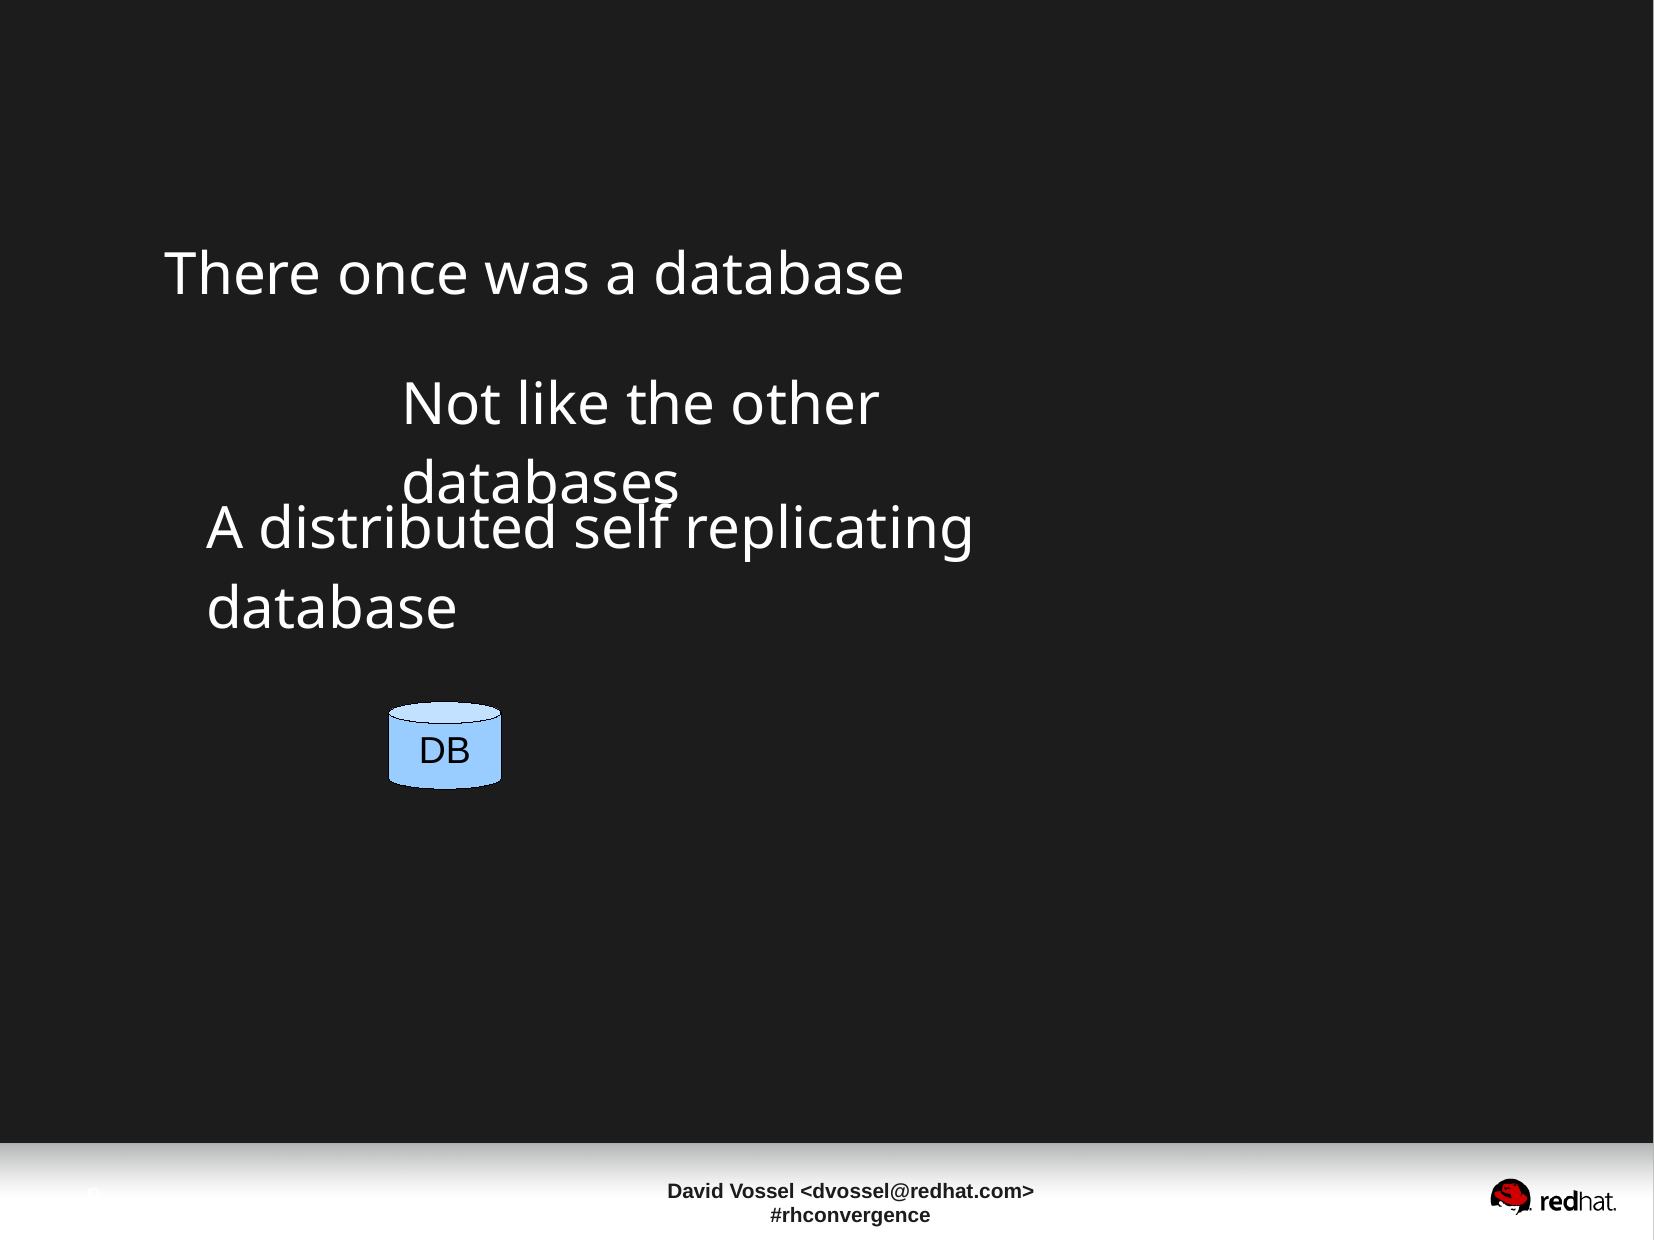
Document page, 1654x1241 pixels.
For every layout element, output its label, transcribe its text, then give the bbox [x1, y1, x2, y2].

text_box DB [388, 713, 502, 790]
text_box Not like the other databases [386, 355, 1174, 446]
text_box A distributed self replicating database [191, 479, 1126, 570]
text_box Node 2 [388, 701, 502, 724]
text_box There once was a database [150, 225, 938, 316]
picture [0, 1143, 1654, 1241]
